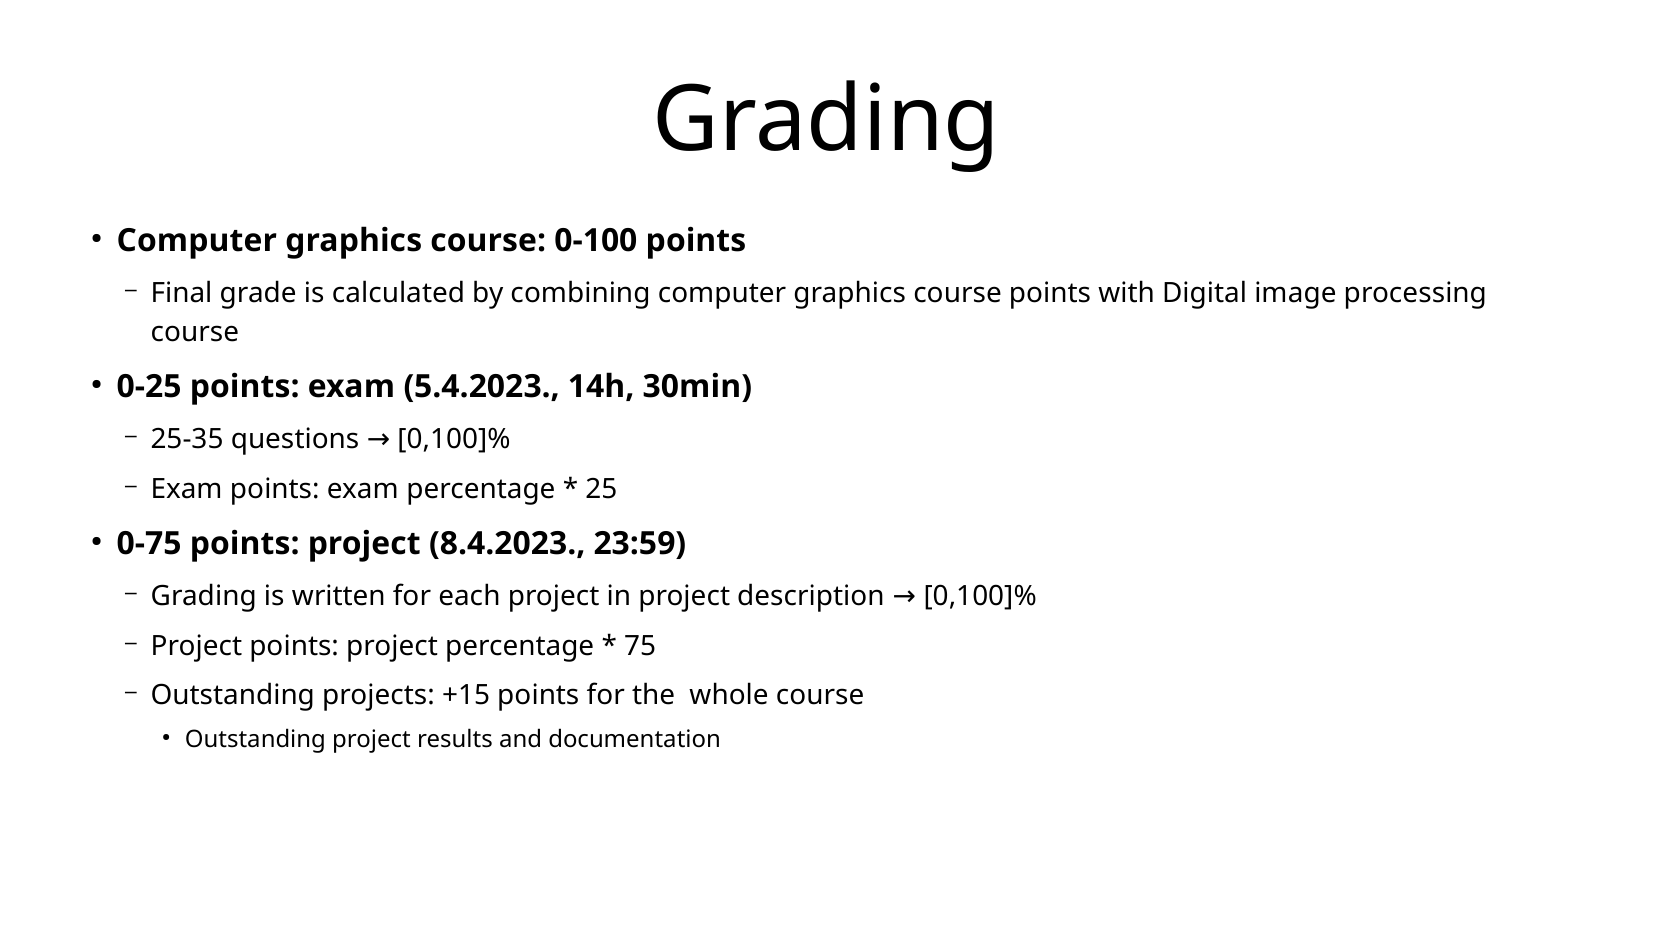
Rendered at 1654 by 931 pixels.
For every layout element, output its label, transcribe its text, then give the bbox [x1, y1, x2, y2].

list Computer graphics course: 0-100 points Final grade is calculated by combining computer graphics course points with Digital image processing course 0-25 points: exam (5.4.2023., 14h, 30min) 25-35 questions → [0,100]% Exam points: exam percentage * 25 0-75 points: project (8.4.2023., 23:59) Grading is written for each project in project description → [0,100]% Project points: project percentage * 75 Outstanding projects: +15 points for the whole course Outstanding project results and documentation [82, 217, 1571, 758]
title Grading [82, 37, 1571, 193]
